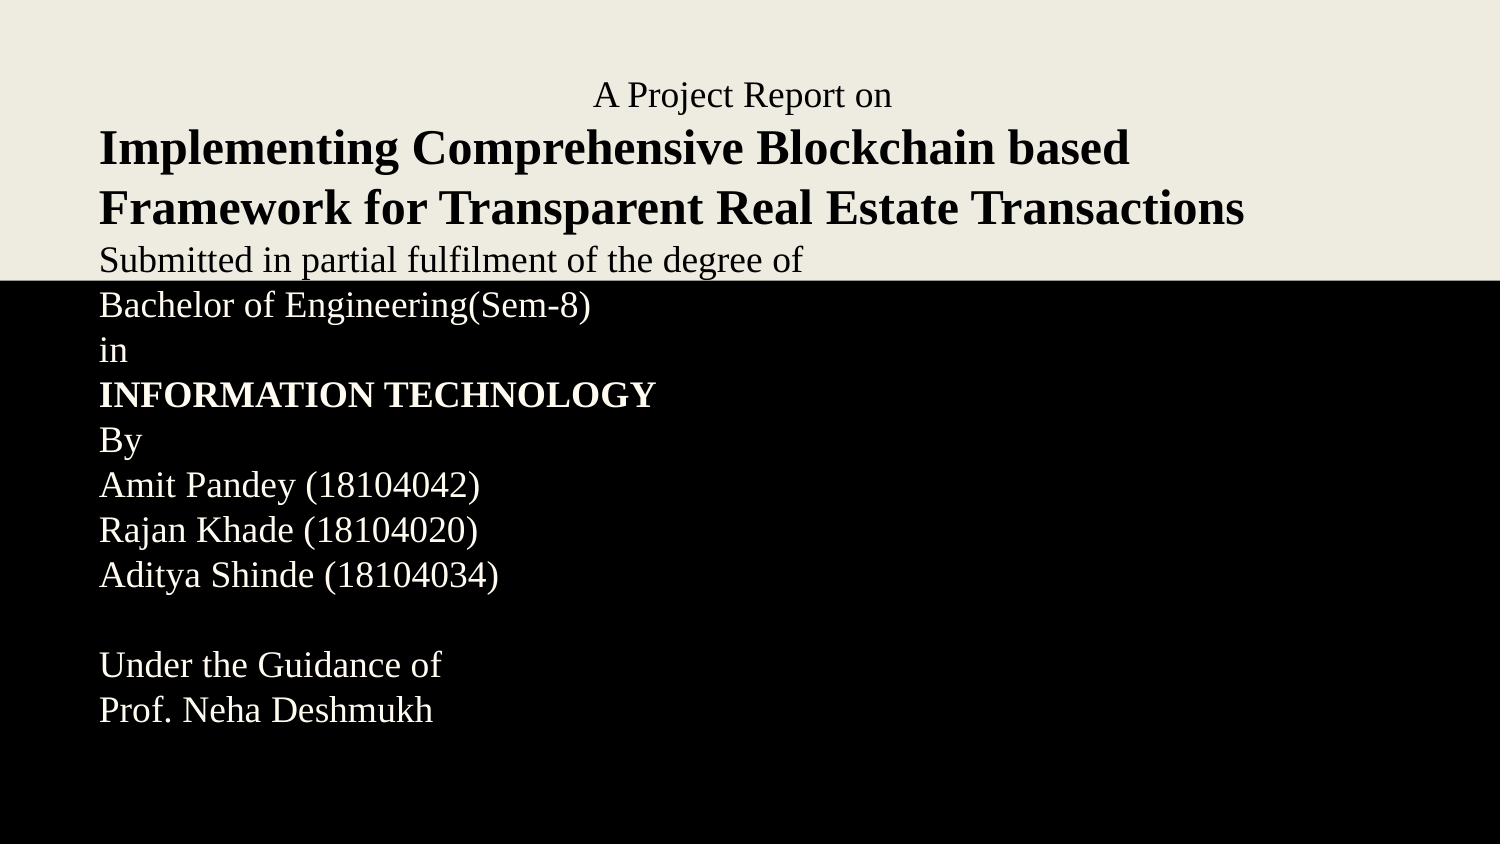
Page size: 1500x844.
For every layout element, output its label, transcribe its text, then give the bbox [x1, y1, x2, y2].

text_box A Project Report on Implementing Comprehensive Blockchain based Framework for Transparent Real Estate Transactions Submitted in partial fulfilment of the degree of Bachelor of Engineering(Sem-8) in INFORMATION TECHNOLOGY By Amit Pandey (18104042) Rajan Khade (18104020) Aditya Shinde (18104034) Under the Guidance of Prof. Neha Deshmukh [84, 54, 1416, 827]
